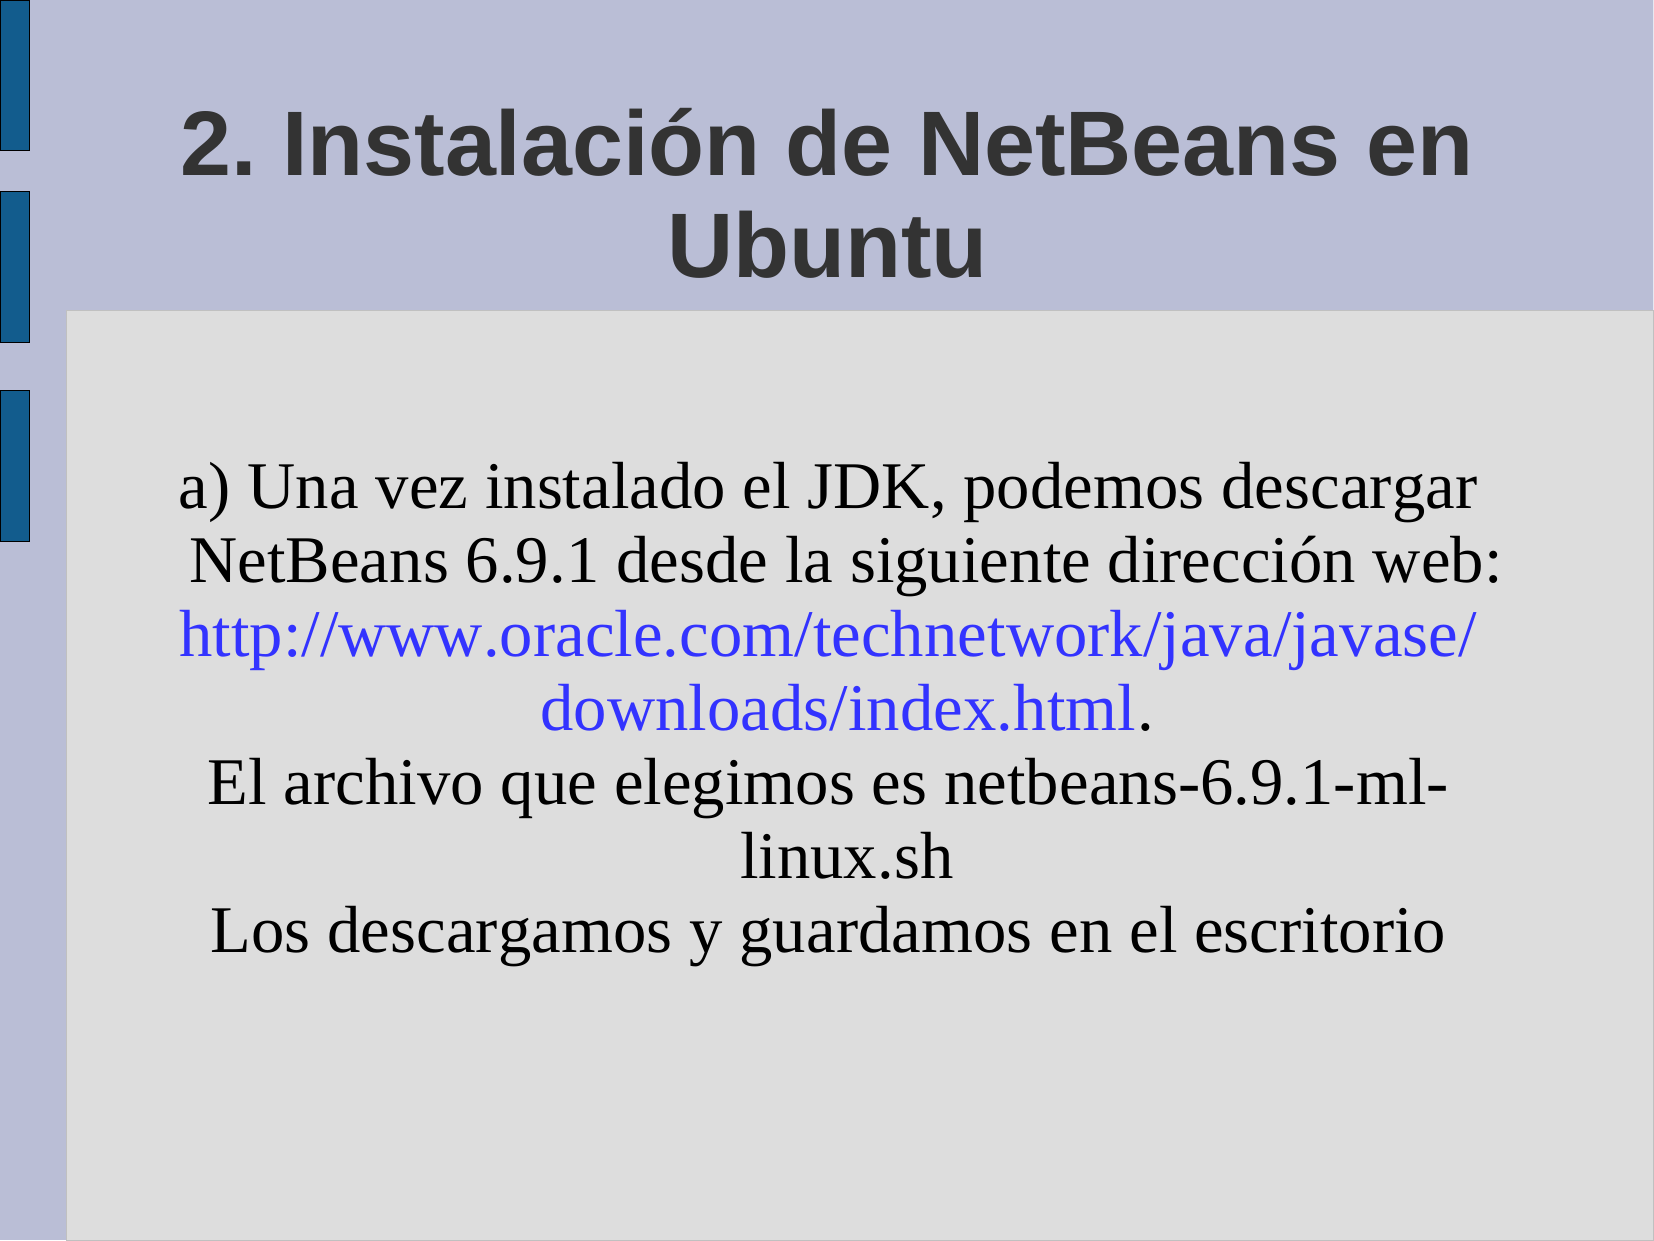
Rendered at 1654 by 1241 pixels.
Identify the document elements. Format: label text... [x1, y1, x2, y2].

title 2. Instalación de NetBeans en Ubuntu [121, 92, 1534, 298]
subtitle a) Una vez instalado el JDK, podemos descargar NetBeans 6.9.1 desde la siguiente dirección web: http://www.oracle.com/technetwork/java/javase/downloads/index.html. El archivo que elegimos es netbeans-6.9.1-ml-linux.sh Los descargamos y guardamos en el escritorio [123, 324, 1536, 1092]
